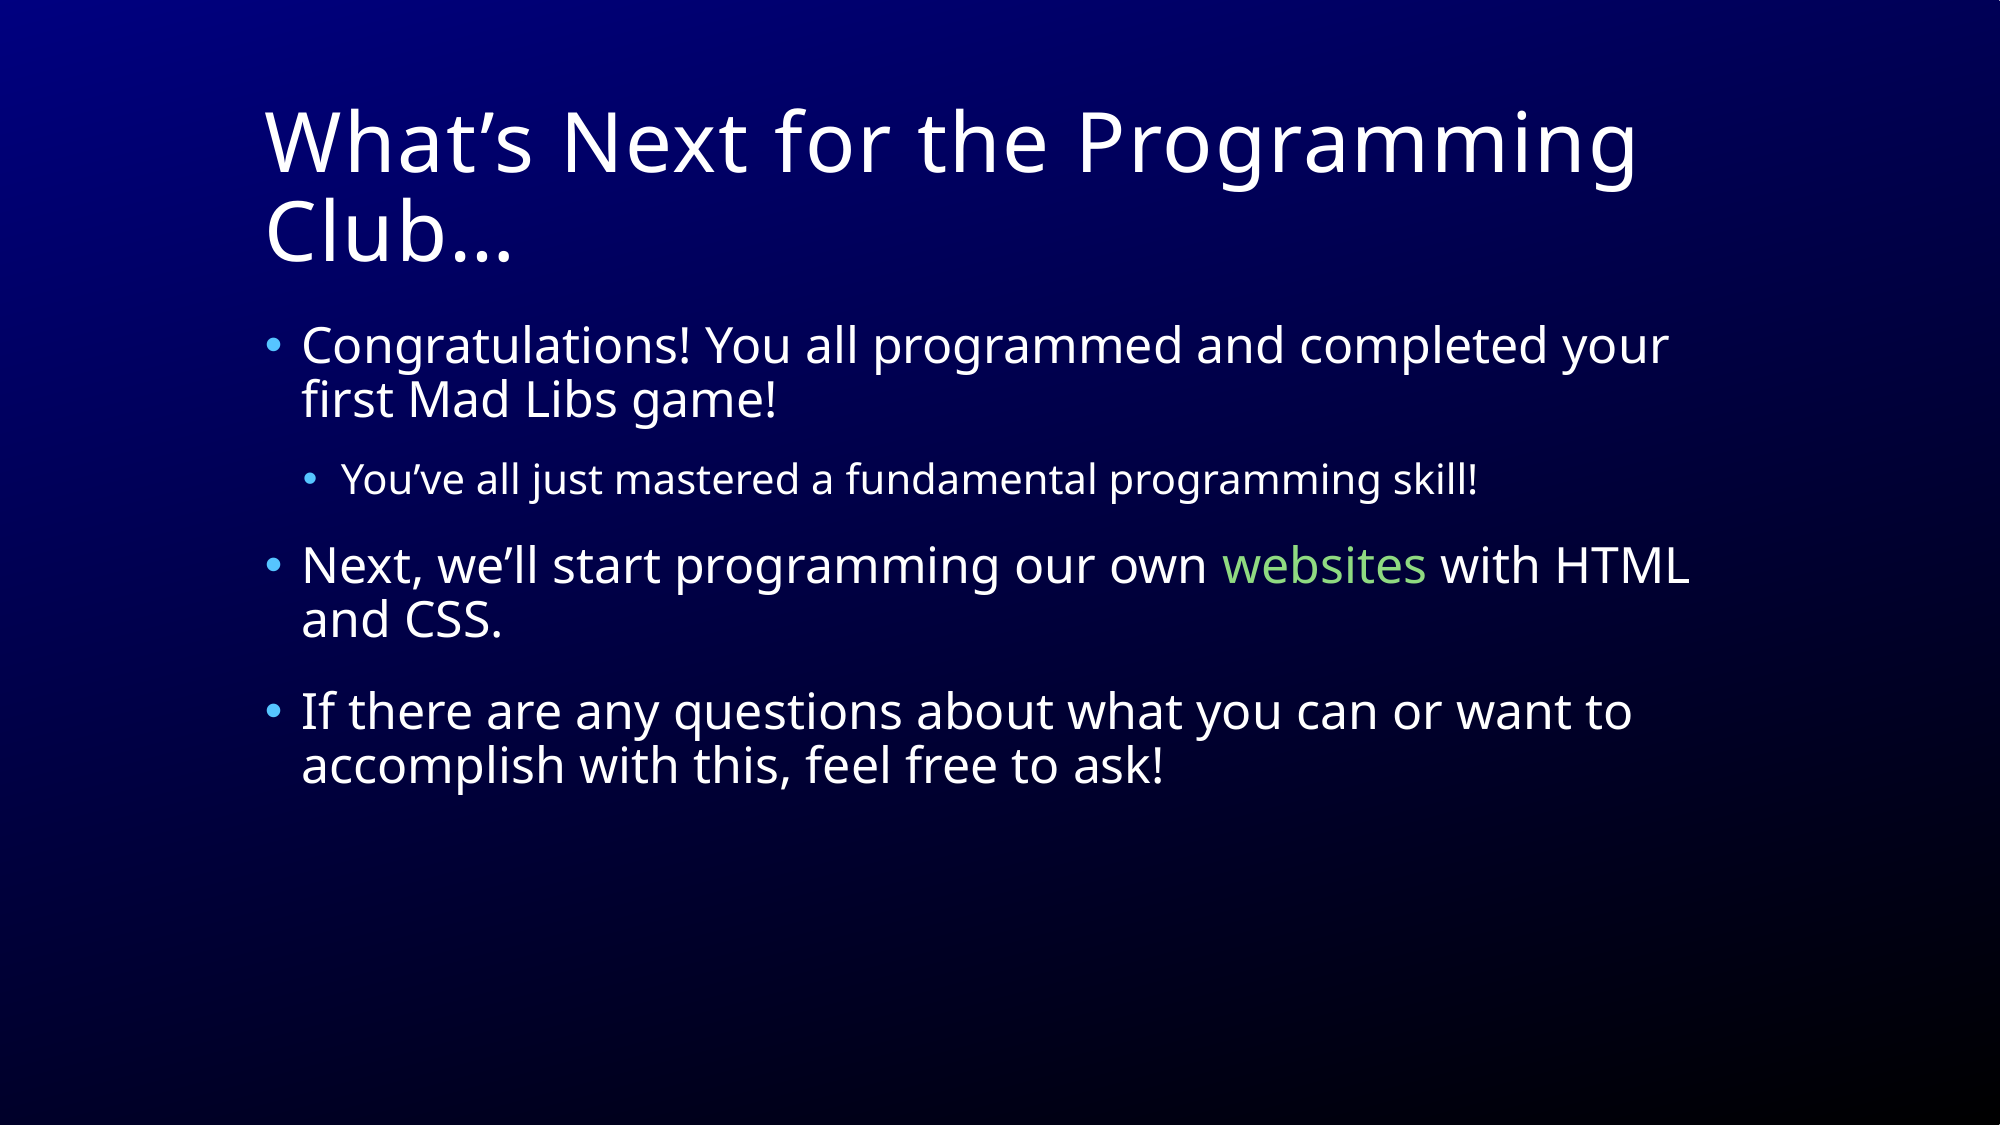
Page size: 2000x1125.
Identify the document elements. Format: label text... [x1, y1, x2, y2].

title What’s Next for the Programming Club… [249, 62, 1750, 288]
list Congratulations! You all programmed and completed your first Mad Libs game! You’ve all just mastered a fundamental programming skill! Next, we’ll start programming our own websites with HTML and CSS. If there are any questions about what you can or want to accomplish with this, feel free to ask! [249, 312, 1749, 1063]
